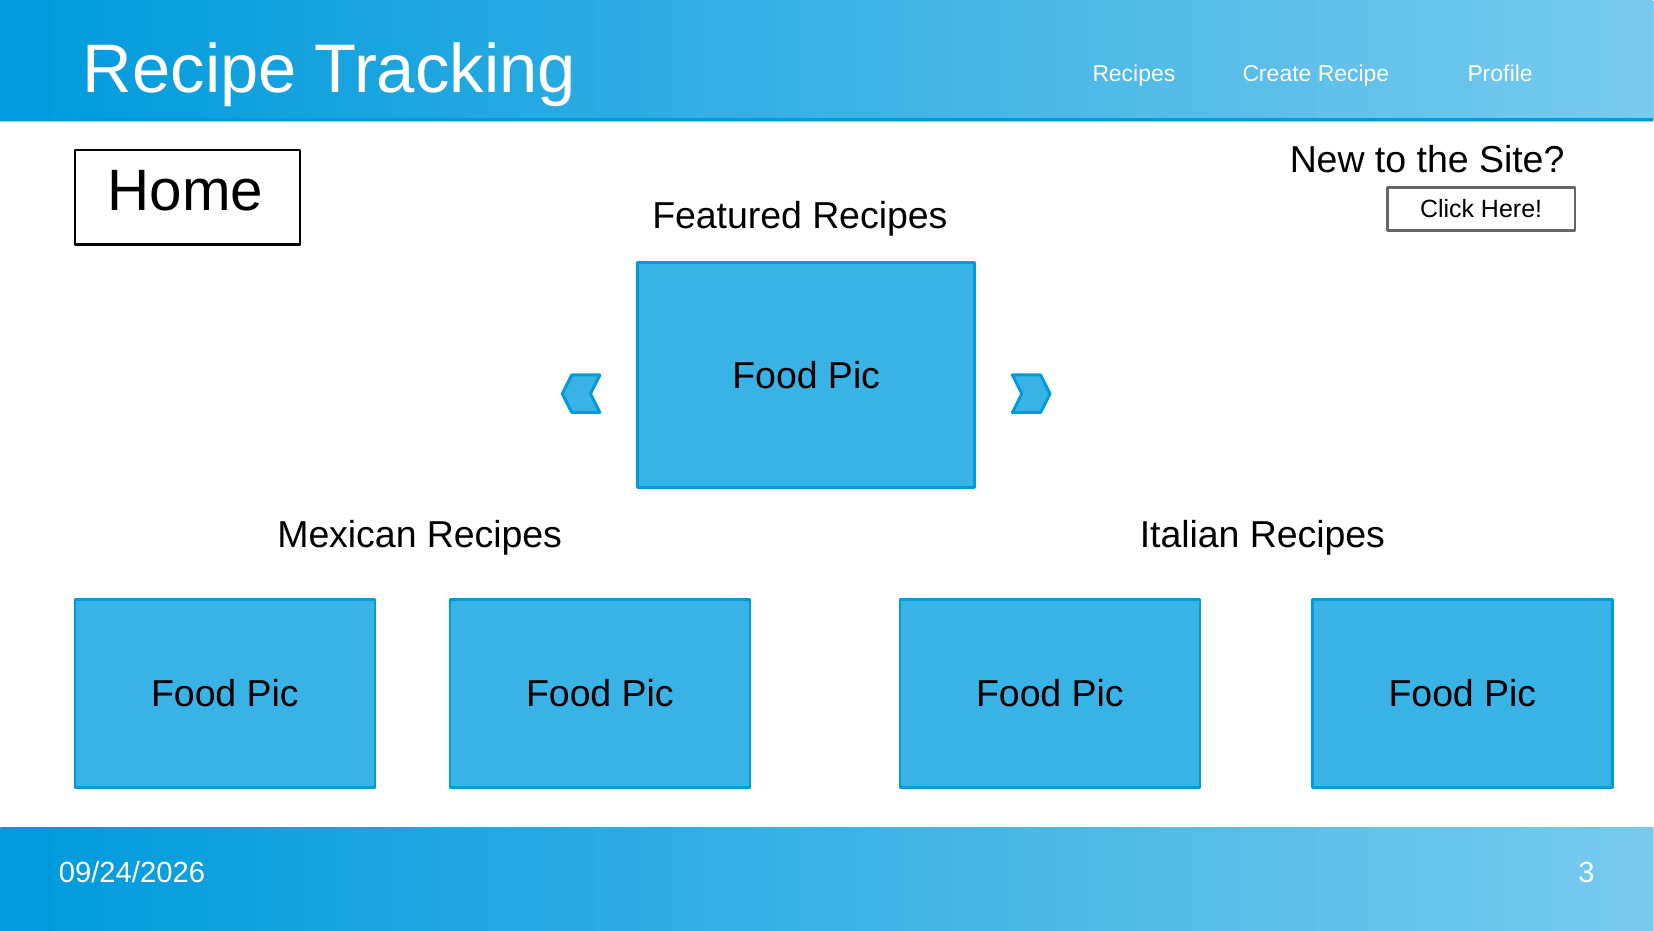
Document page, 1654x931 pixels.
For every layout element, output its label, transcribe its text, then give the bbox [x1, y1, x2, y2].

text_box Food Pic [75, 599, 376, 788]
text_box Food Pic [450, 599, 751, 788]
text_box [562, 374, 600, 413]
text_box Mexican Recipes [262, 505, 601, 563]
text_box Food Pic [637, 262, 975, 488]
text_box Food Pic [1312, 599, 1613, 788]
text_box New to the Site? [1275, 130, 1613, 188]
text_box Featured Recipes [637, 187, 976, 245]
text_box Food Pic [900, 599, 1201, 788]
text_box Click Here! [1387, 188, 1576, 231]
title Recipes Create Recipe Profile [975, 34, 1651, 113]
text_box Home [75, 150, 301, 245]
title Recipe Tracking [59, 29, 601, 108]
text_box Italian Recipes [1125, 505, 1426, 563]
text_box [1012, 374, 1051, 413]
